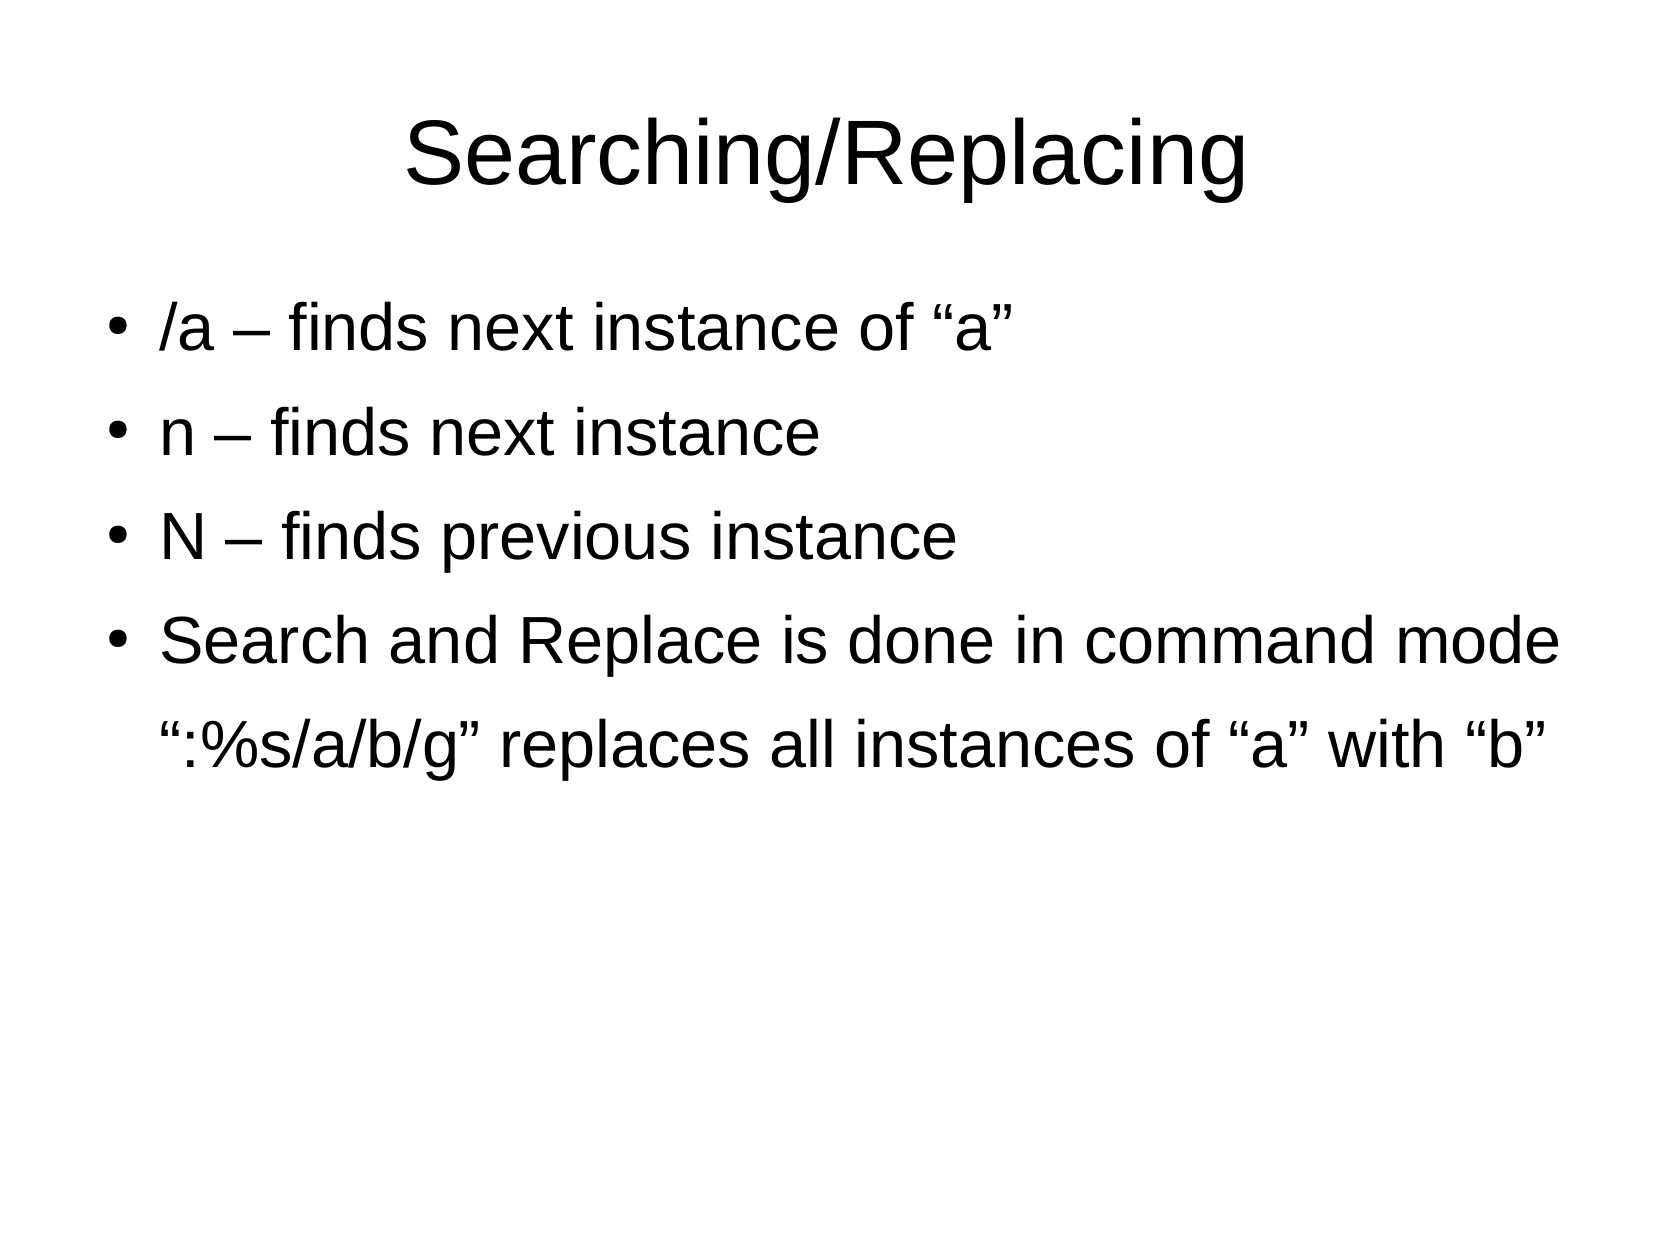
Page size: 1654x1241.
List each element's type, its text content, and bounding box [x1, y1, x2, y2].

title Searching/Replacing [82, 49, 1571, 257]
list /a – finds next instance of “a” n – finds next instance N – finds previous instance Search and Replace is done in command mode “:%s/a/b/g” replaces all instances of “a” with “b” [88, 290, 1577, 1010]
